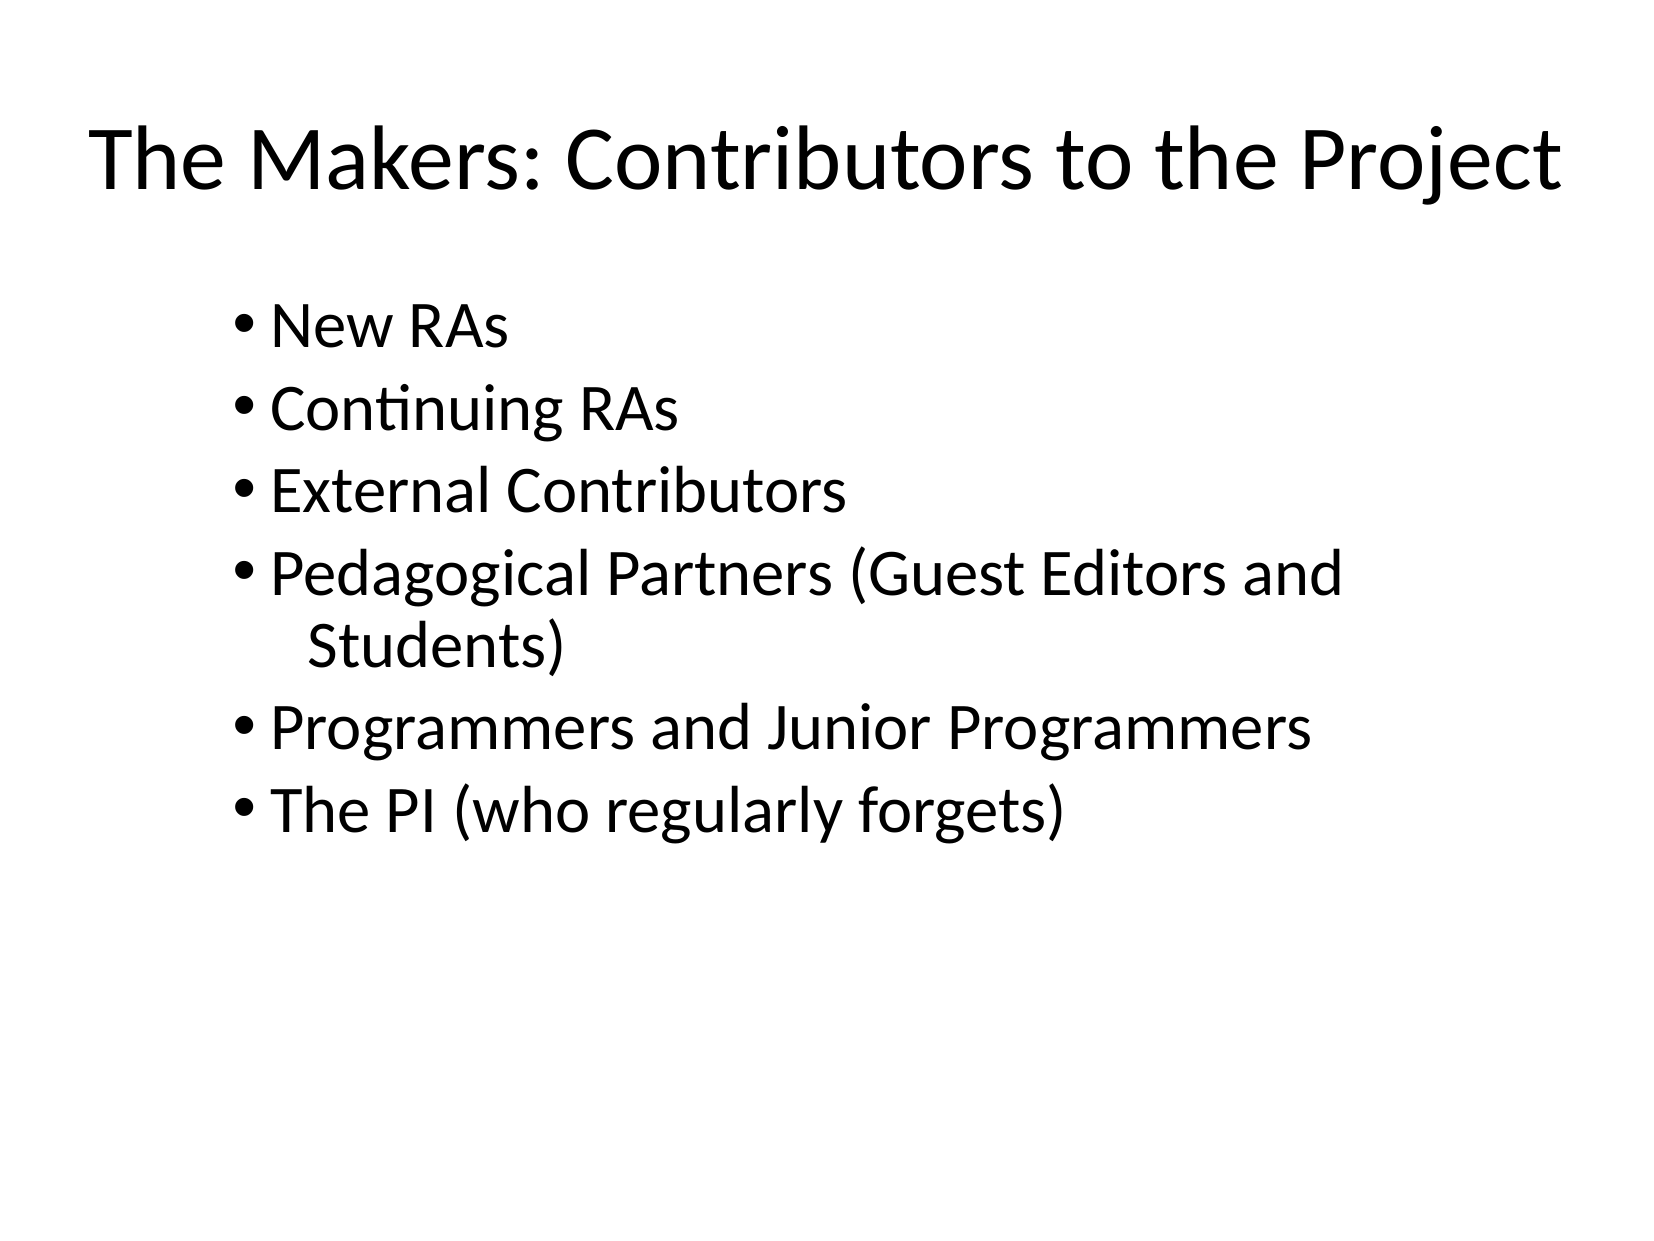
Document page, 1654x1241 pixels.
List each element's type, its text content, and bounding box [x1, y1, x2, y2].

list New RAs Continuing RAs External Contributors Pedagogical Partners (Guest Editors and Students) Programmers and Junior Programmers The PI (who regularly forgets) [82, 290, 1520, 1241]
title The Makers: Contributors to the Project [82, 49, 1571, 257]
